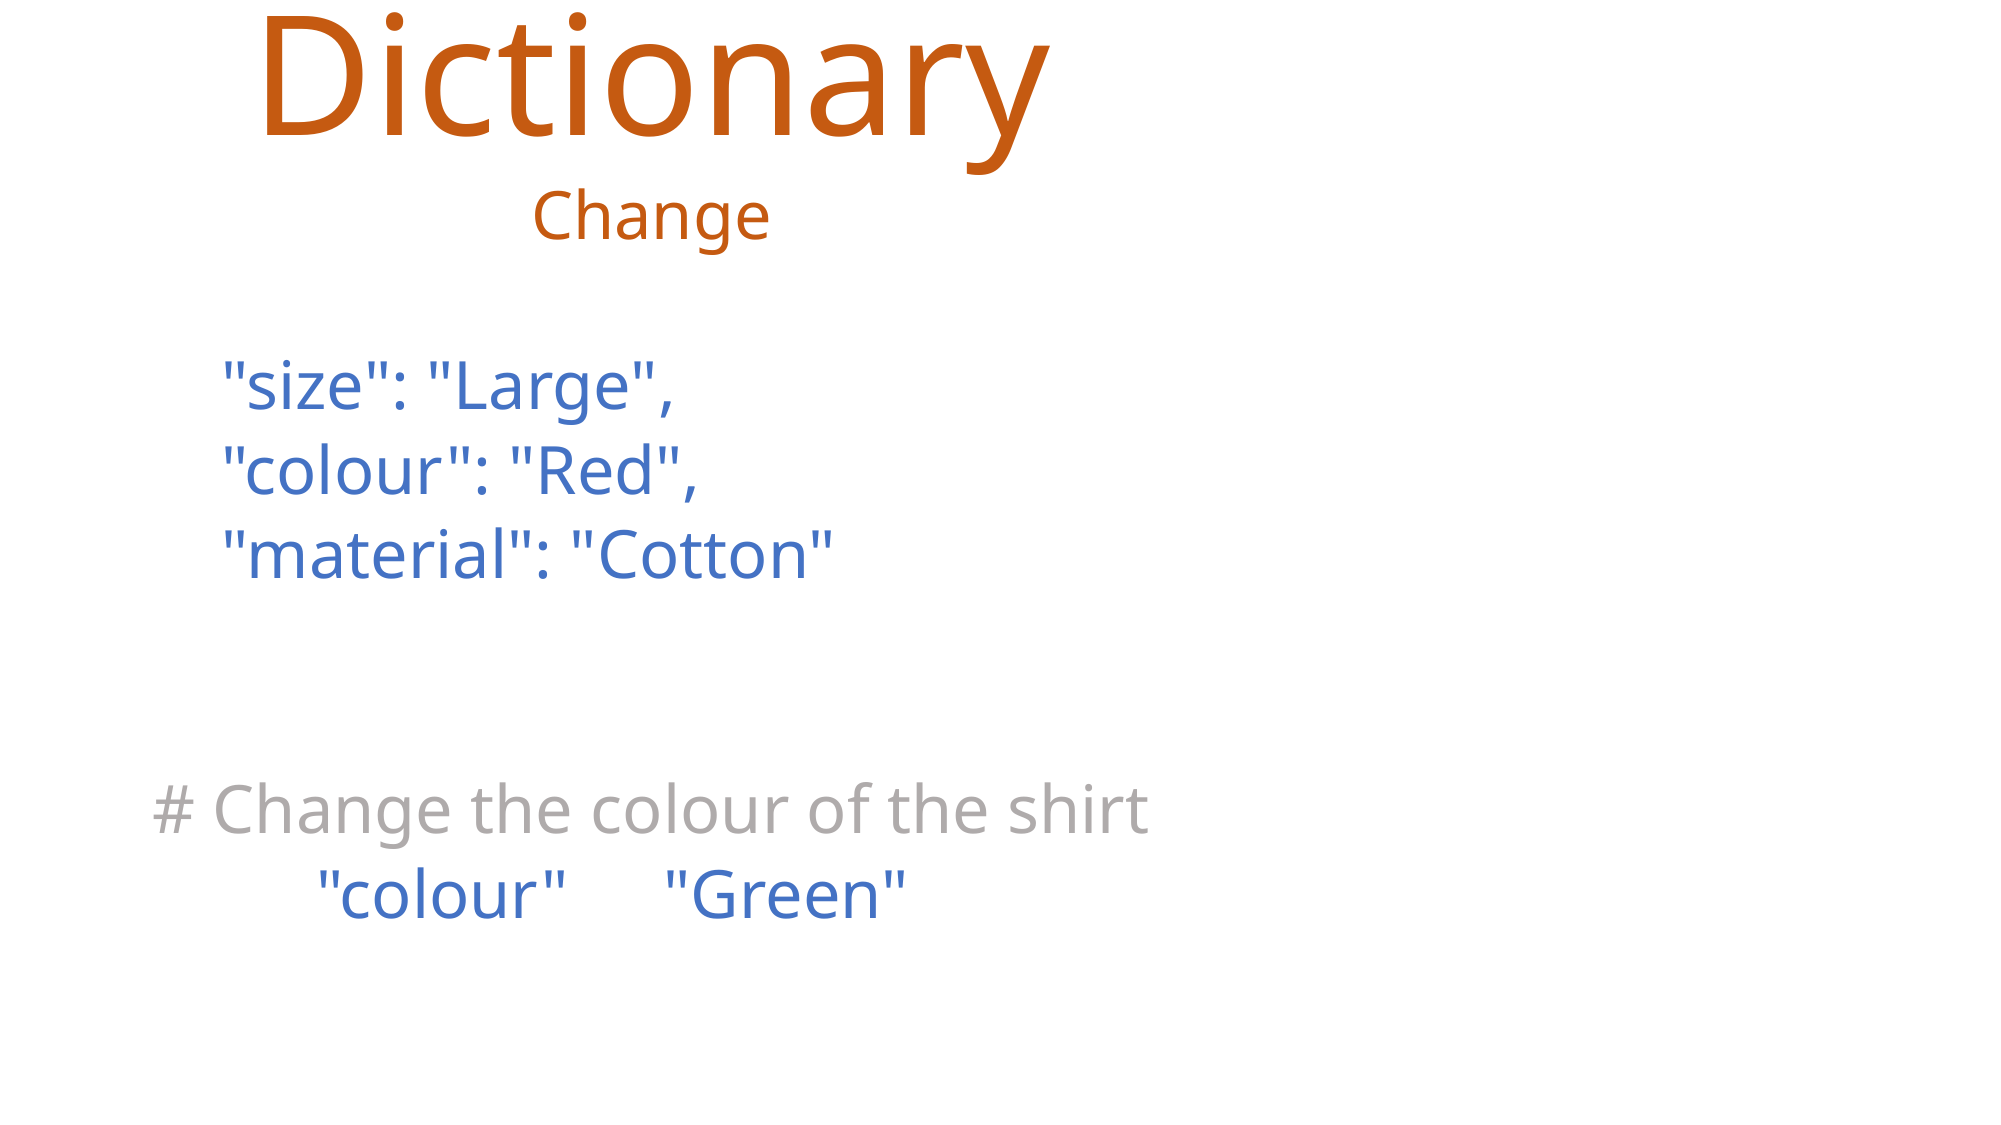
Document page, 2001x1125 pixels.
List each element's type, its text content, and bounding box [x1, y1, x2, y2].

list Dictionary Change shirt = { "size": "Large", "colour": "Red", "material": "Cotton" } # Change the colour of the shirt shirt["colour"] = "Green" [137, 0, 1863, 1014]
